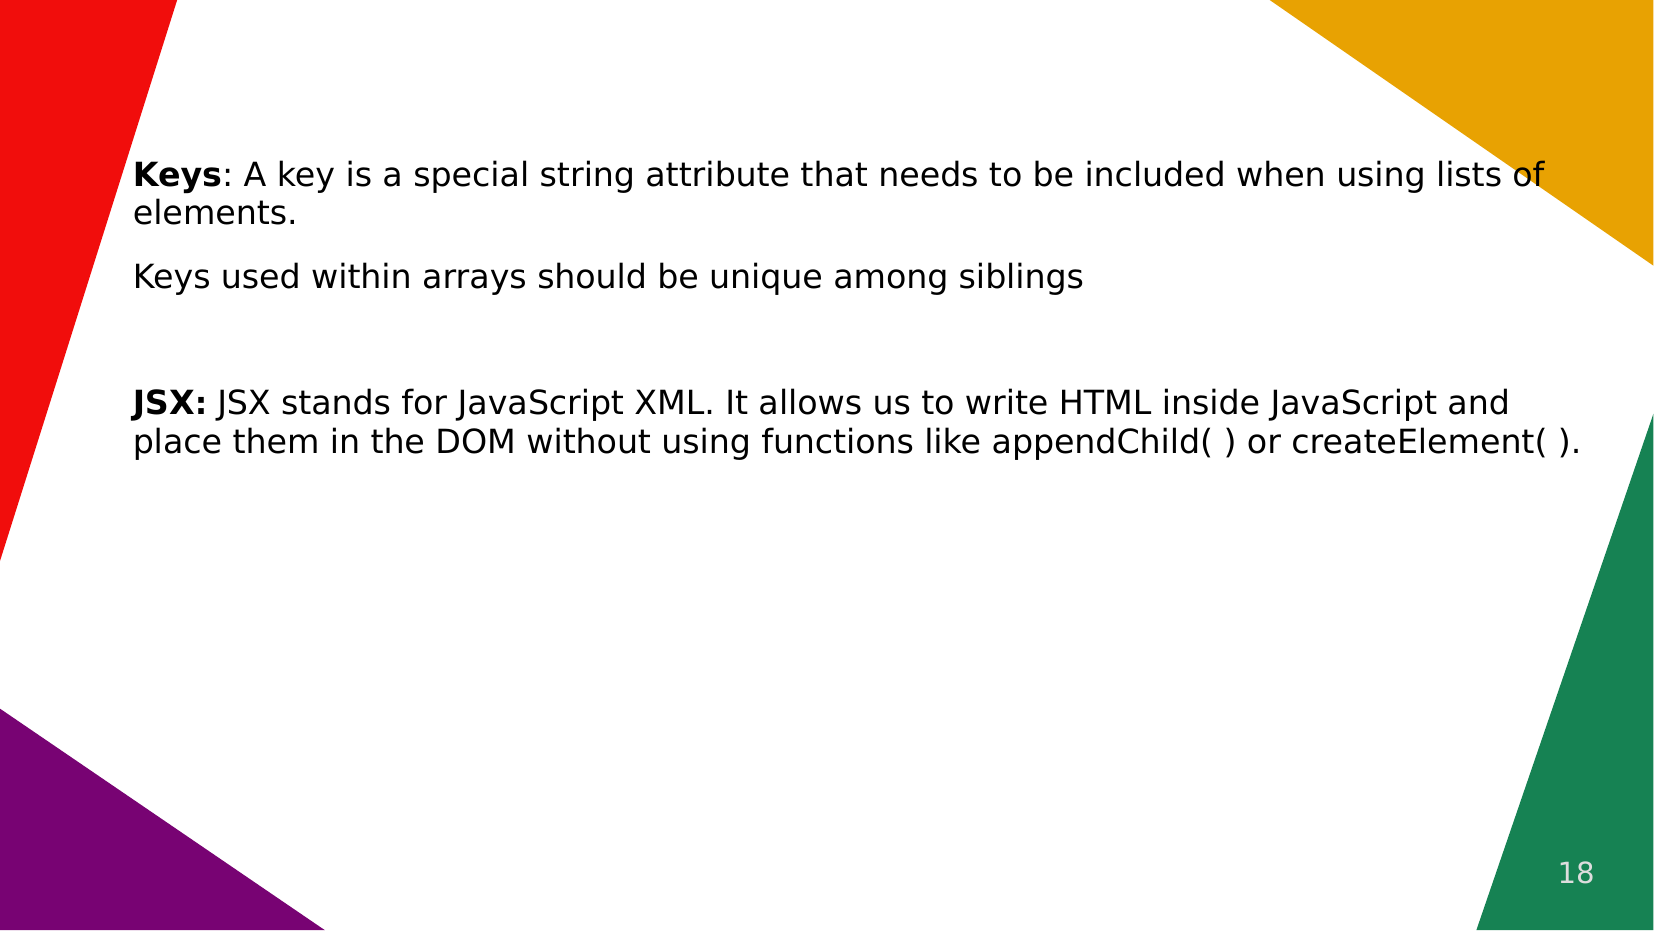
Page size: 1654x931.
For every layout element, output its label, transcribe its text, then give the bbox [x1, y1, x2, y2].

text_box Keys: A key is a special string attribute that needs to be included when using lists of elements. Keys used within arrays should be unique among siblings JSX: JSX stands for JavaScript XML. It allows us to write HTML inside JavaScript and place them in the DOM without using functions like appendChild( ) or createElement( ). [118, 148, 1625, 237]
